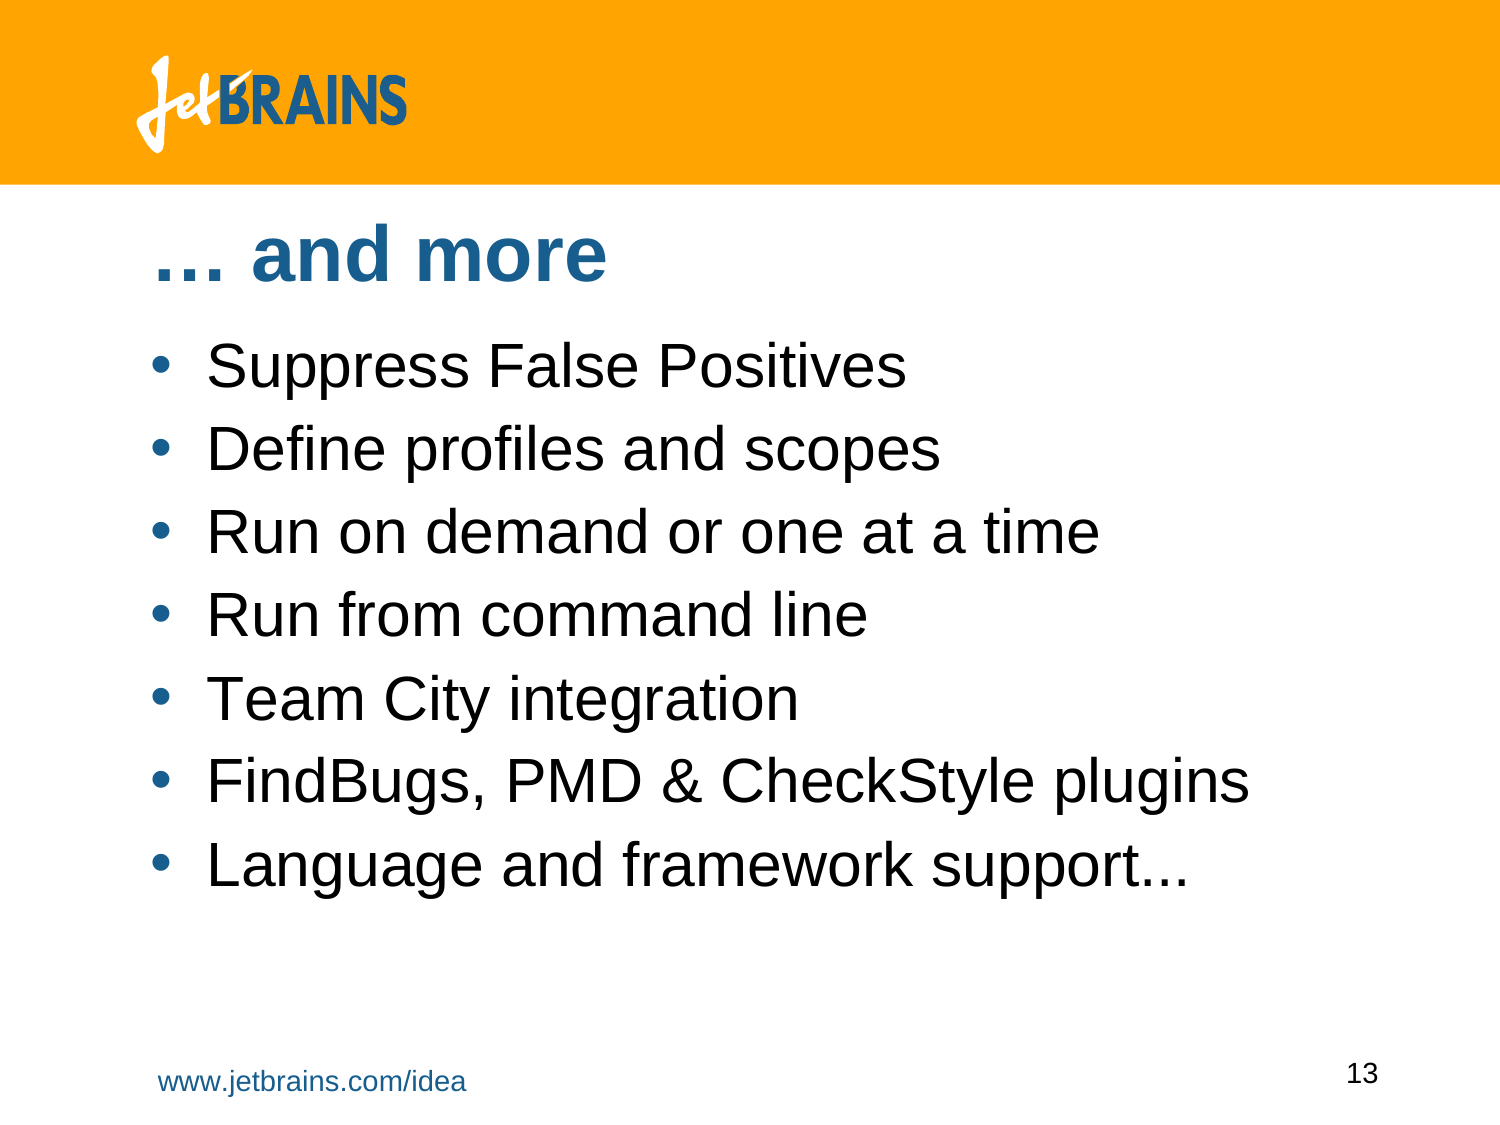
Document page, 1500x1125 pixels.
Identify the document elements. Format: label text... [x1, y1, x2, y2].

title … and more [135, 194, 1377, 305]
list Suppress False Positives Define profiles and scopes Run on demand or one at a time Run from command line Team City integration FindBugs, PMD & CheckStyle plugins Language and framework support... [135, 326, 1377, 979]
